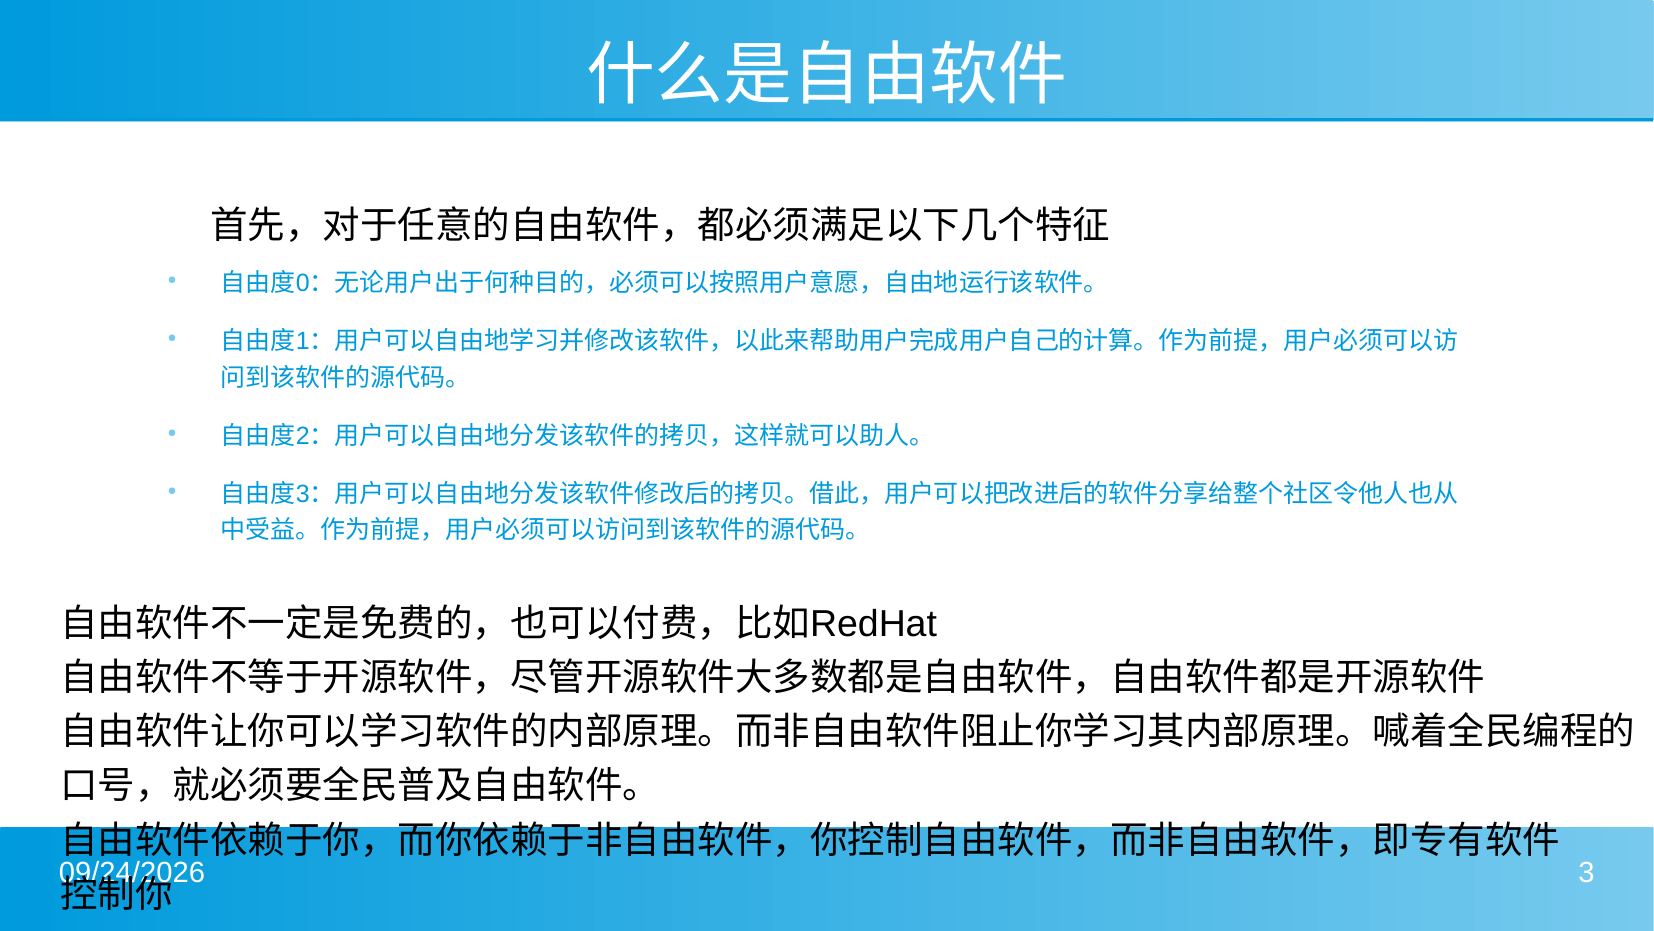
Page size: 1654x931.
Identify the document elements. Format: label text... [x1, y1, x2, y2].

text_box 首先，对于任意的自由软件，都必须满足以下几个特征 [195, 187, 1126, 248]
text_box 自由软件不一定是免费的，也可以付费，比如RedHat 自由软件不等于开源软件，尽管开源软件大多数都是自由软件，自由软件都是开源软件 自由软件让你可以学习软件的内部原理。而非自由软件阻止你学习其内部原理。喊着全民编程的 口号，就必须要全民普及自由软件。 自由软件依赖于你，而你依赖于非自由软件，你控制自由软件，而非自由软件，即专有软件 控制你 [45, 585, 1651, 871]
title 什么是自由软件 [59, 27, 1595, 111]
list 自由度0：无论用户出于何种目的，必须可以按照用户意愿，自由地运行该软件。 自由度1：用户可以自由地学习并修改该软件，以此来帮助用户完成用户自己的计算。作为前提，用户必须可以访问到该软件的源代码。 自由度2：用户可以自由地分发该软件的拷贝，这样就可以助人。 自由度3：用户可以自由地分发该软件修改后的拷贝。借此，用户可以把改进后的软件分享给整个社区令他人也从中受益。作为前提，用户必须可以访问到该软件的源代码。 [150, 262, 1479, 526]
